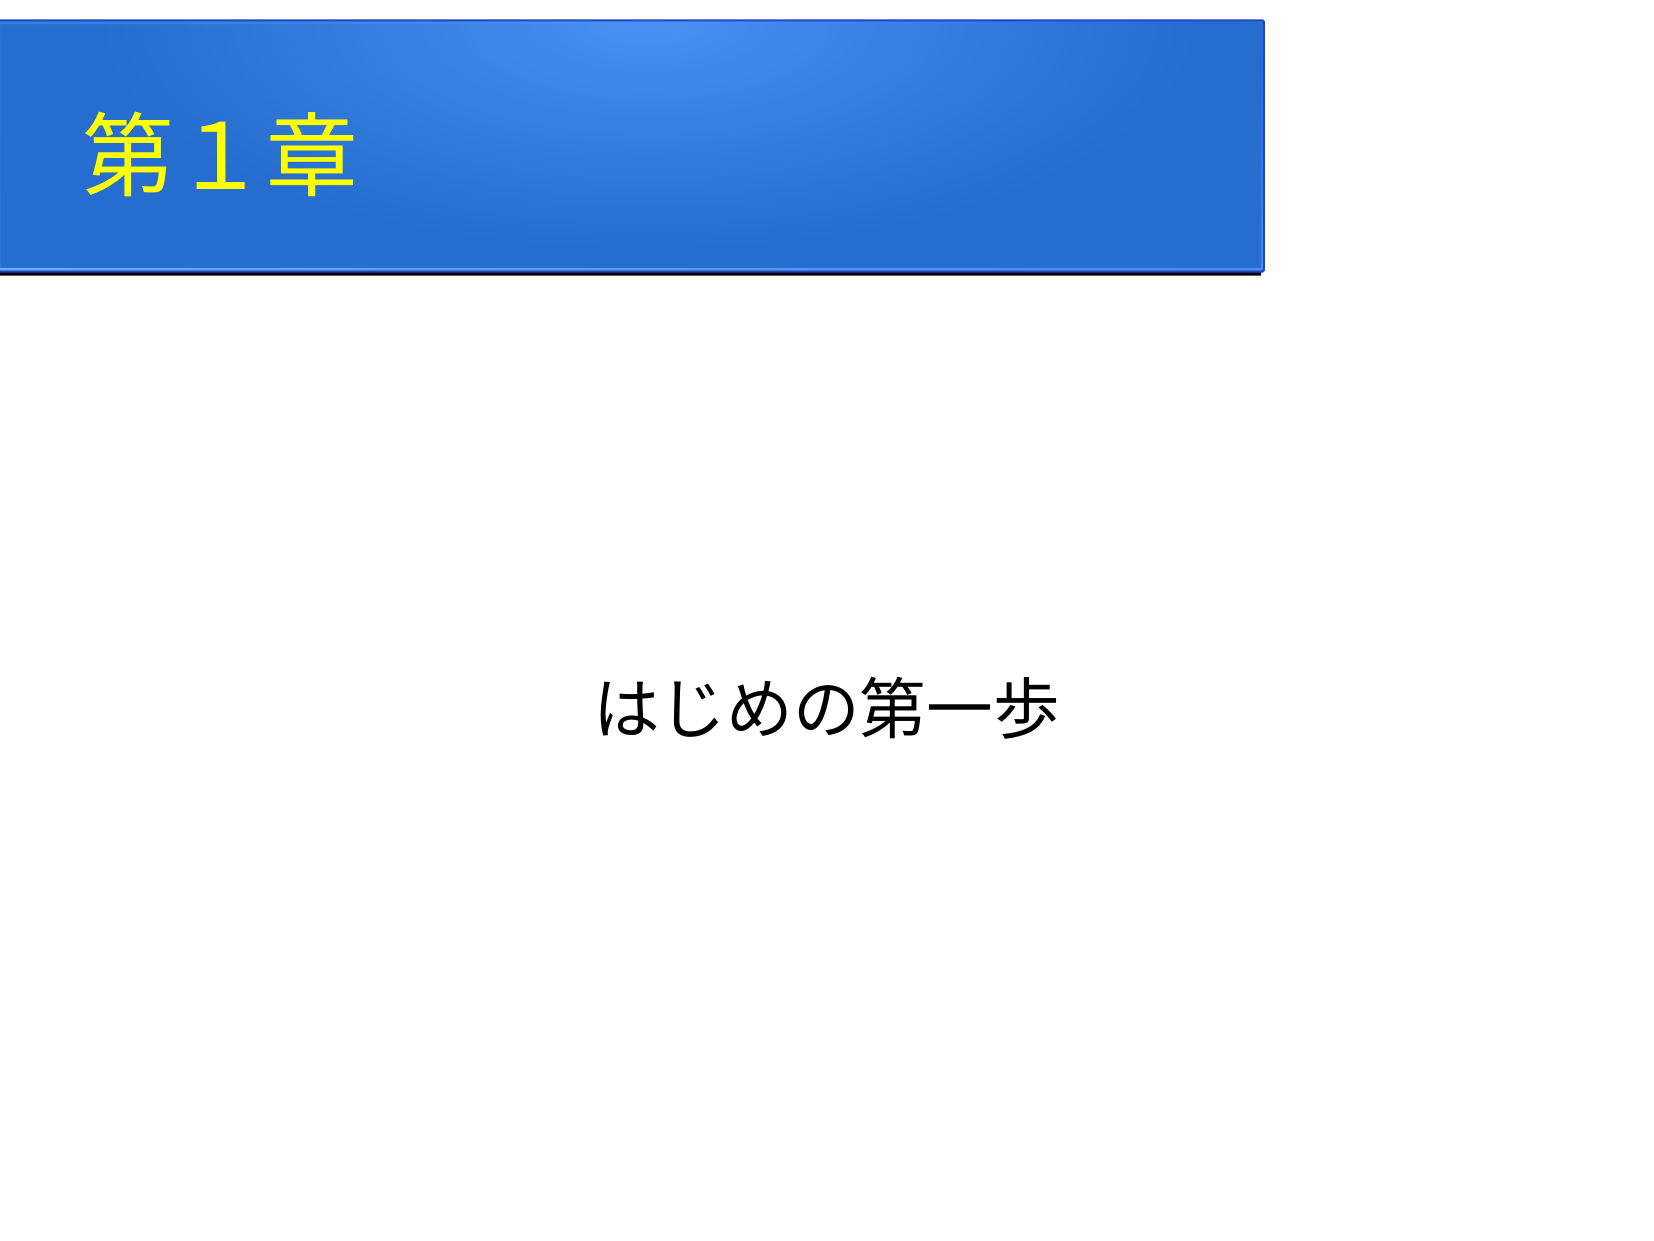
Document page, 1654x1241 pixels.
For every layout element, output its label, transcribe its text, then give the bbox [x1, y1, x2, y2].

subtitle はじめの第一歩 [82, 299, 1571, 1111]
title 第１章 [82, 47, 1235, 252]
